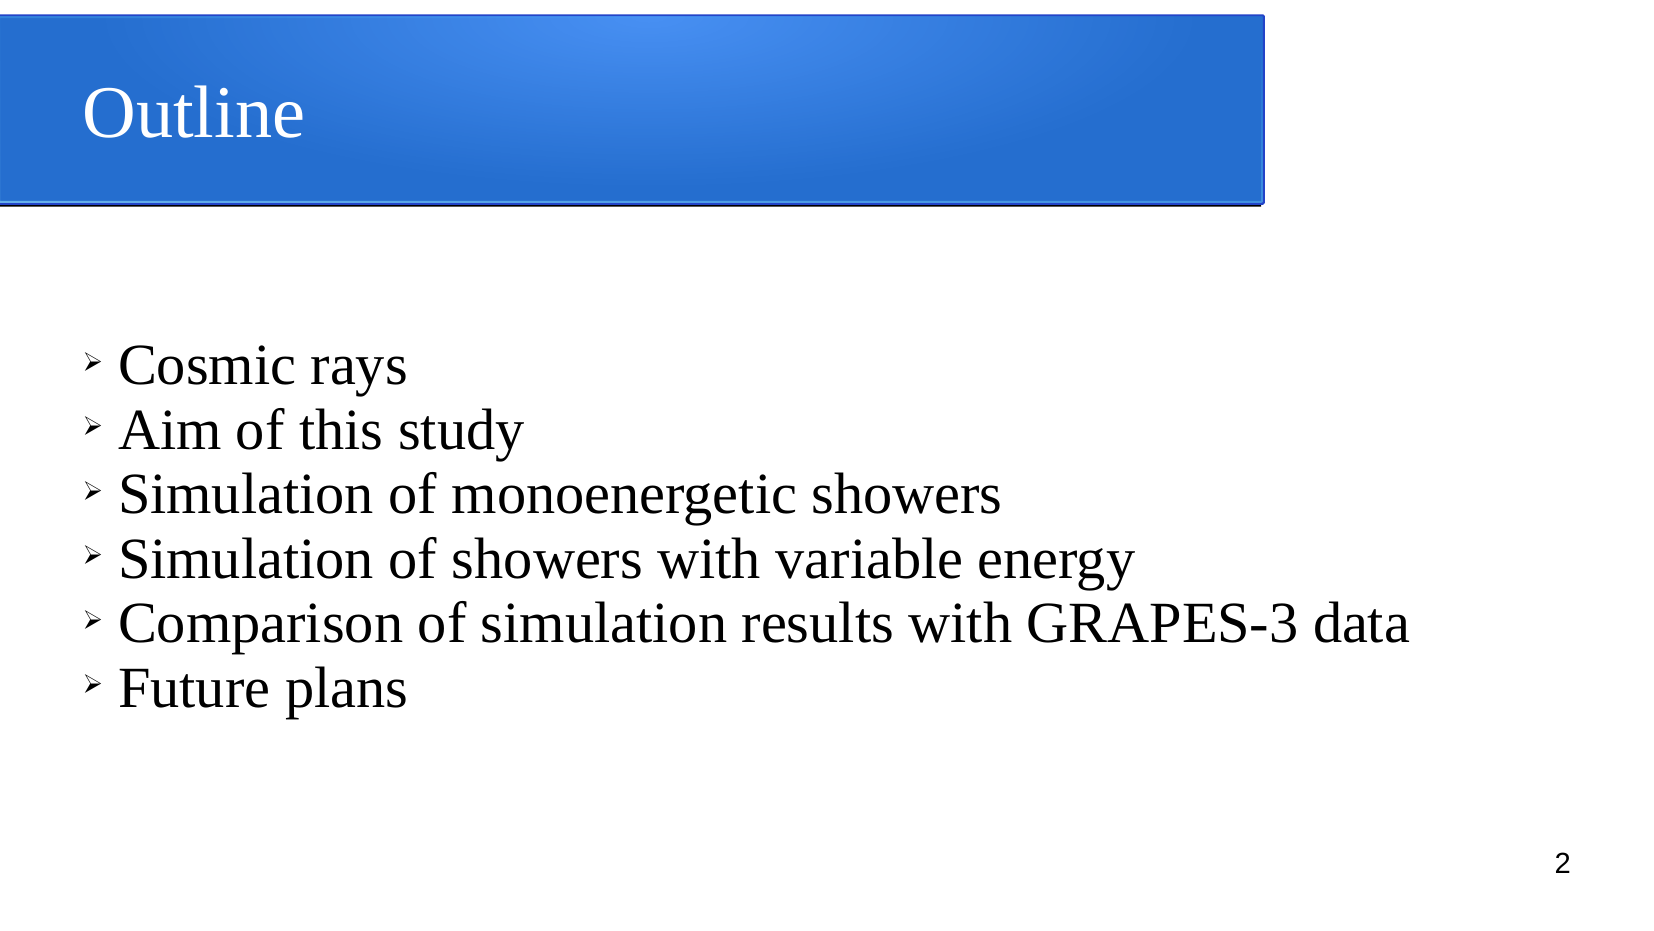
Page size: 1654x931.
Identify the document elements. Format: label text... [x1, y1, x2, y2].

title Outline [82, 35, 1235, 189]
subtitle Cosmic rays Aim of this study Simulation of monoenergetic showers Simulation of showers with variable energy Comparison of simulation results with GRAPES-3 data Future plans [82, 224, 1571, 764]
